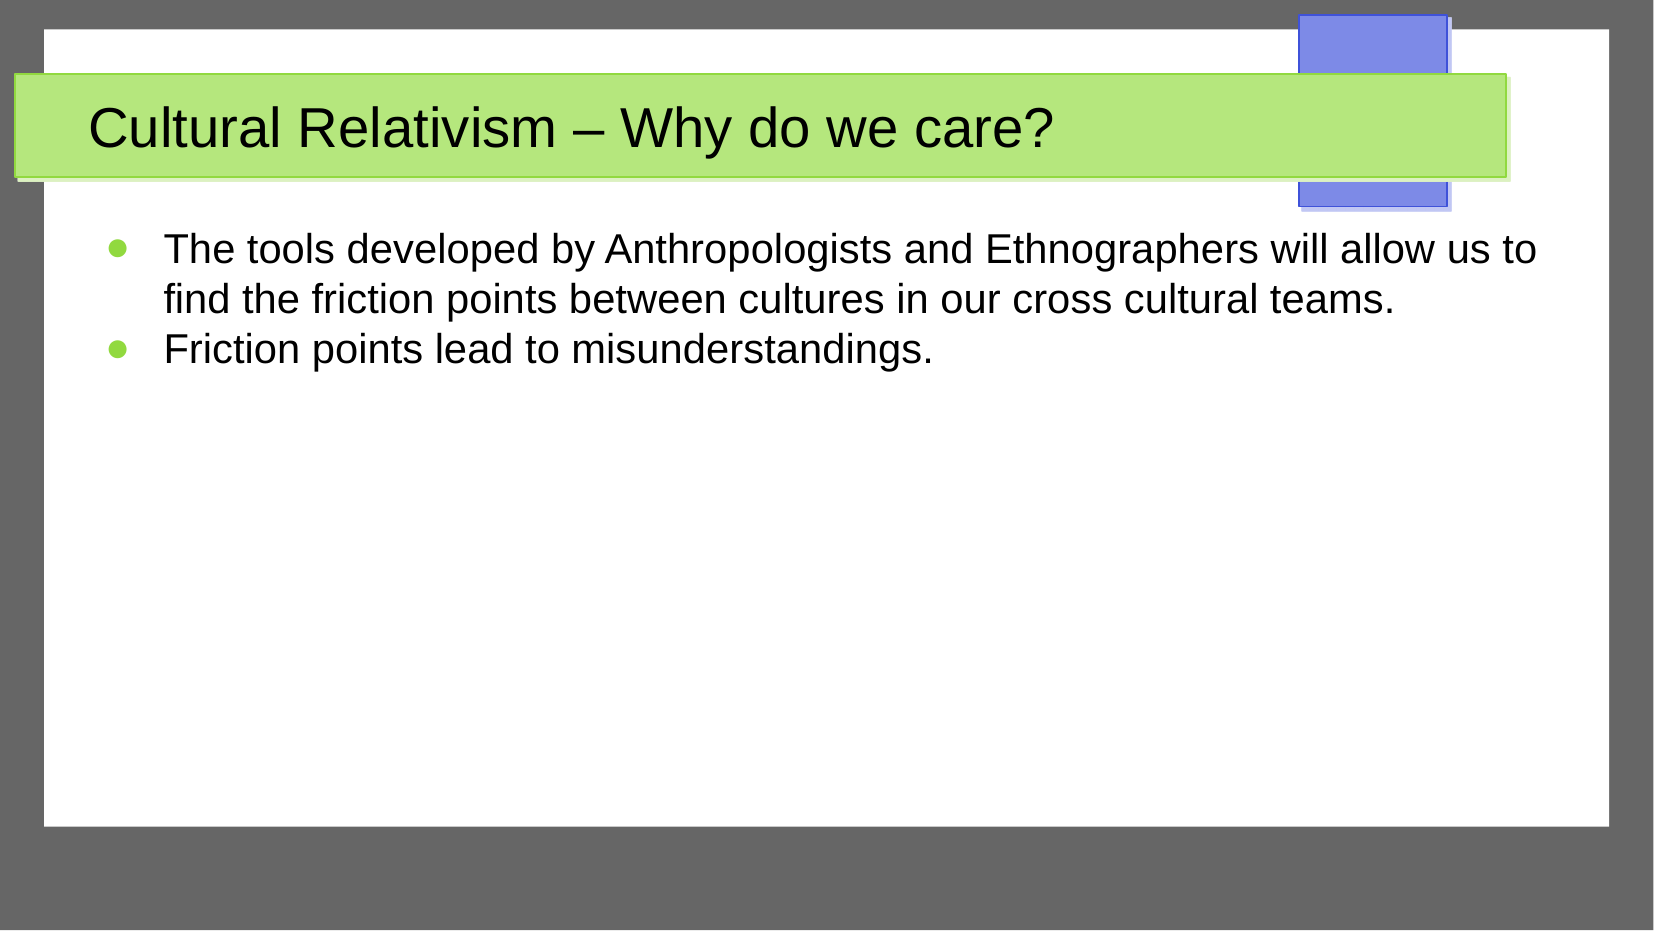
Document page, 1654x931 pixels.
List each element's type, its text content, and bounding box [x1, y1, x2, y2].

text_box The tools developed by Anthropologists and Ethnographers will allow us to find the friction points between cultures in our cross cultural teams. Friction points lead to misunderstandings. [88, 221, 1565, 812]
text_box Cultural Relativism – Why do we care? [88, 73, 1506, 178]
